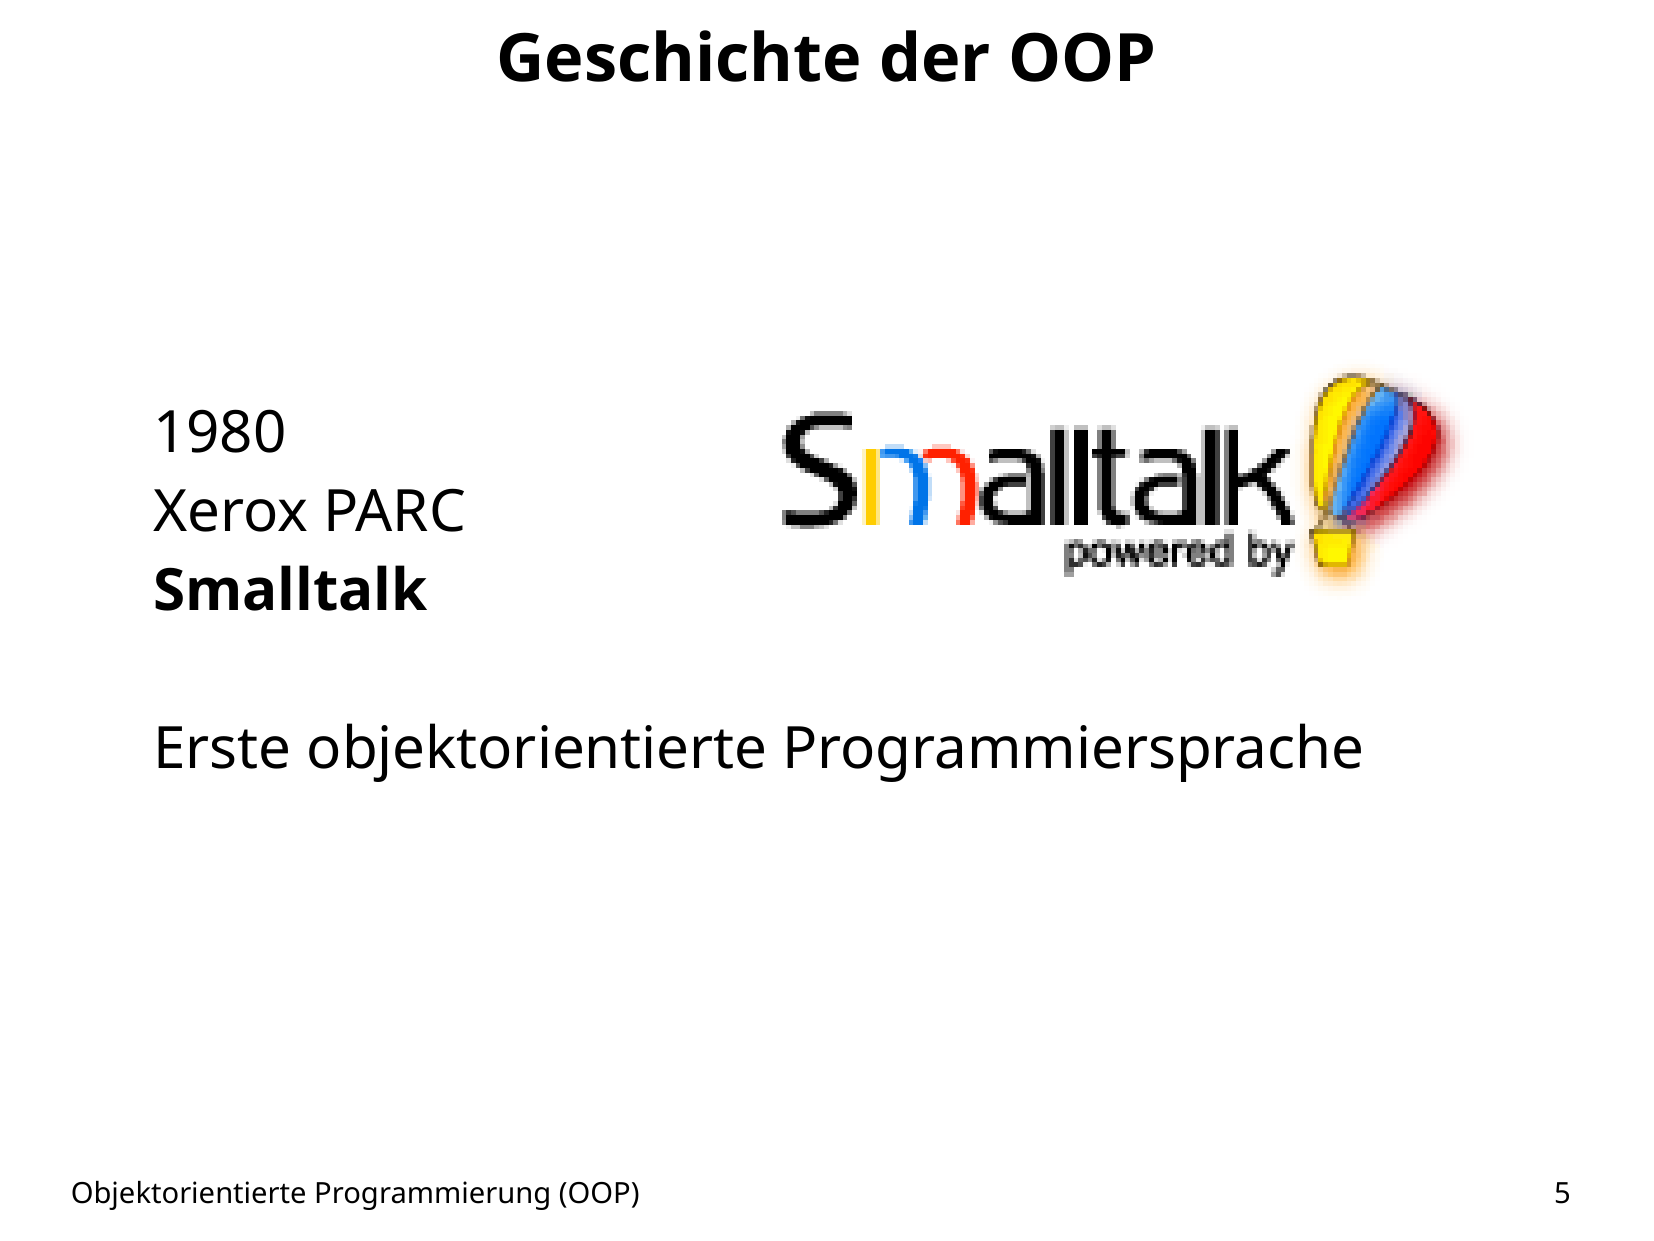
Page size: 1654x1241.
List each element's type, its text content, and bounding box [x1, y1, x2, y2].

title Geschichte der OOP [0, 5, 1654, 107]
list 1980 Xerox PARC Smalltalk Erste objektorientierte Programmiersprache [153, 389, 1589, 1146]
picture [782, 350, 1512, 389]
